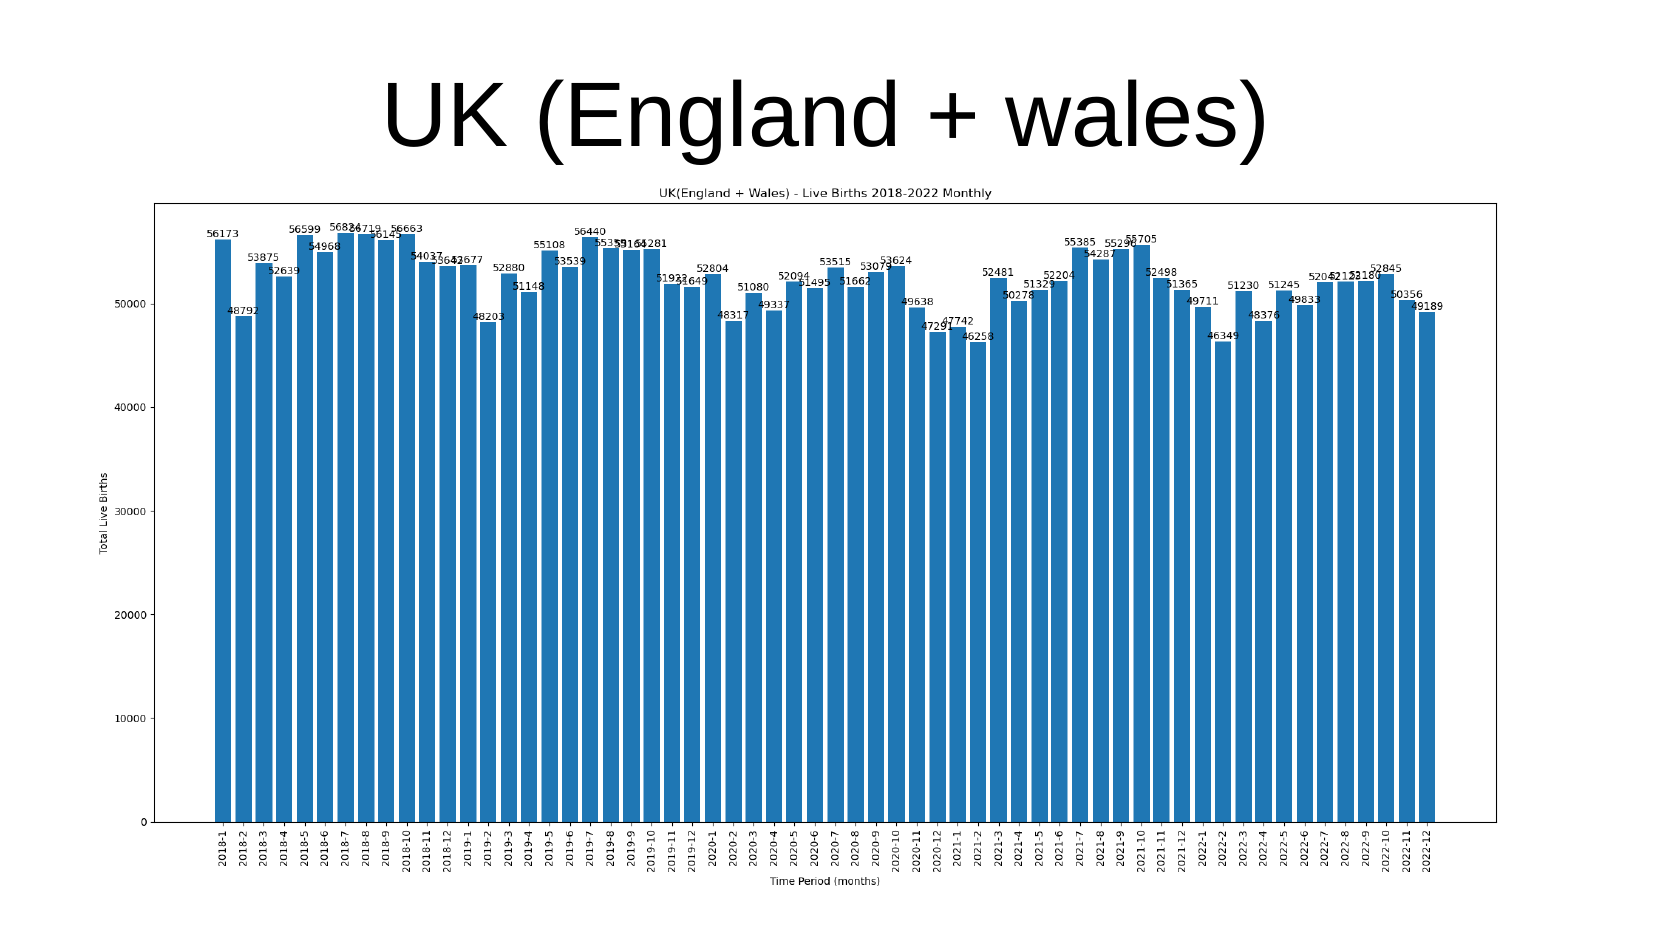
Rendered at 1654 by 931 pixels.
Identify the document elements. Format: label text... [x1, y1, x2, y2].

title UK (England + wales) [82, 37, 1571, 193]
picture [88, 177, 1507, 897]
